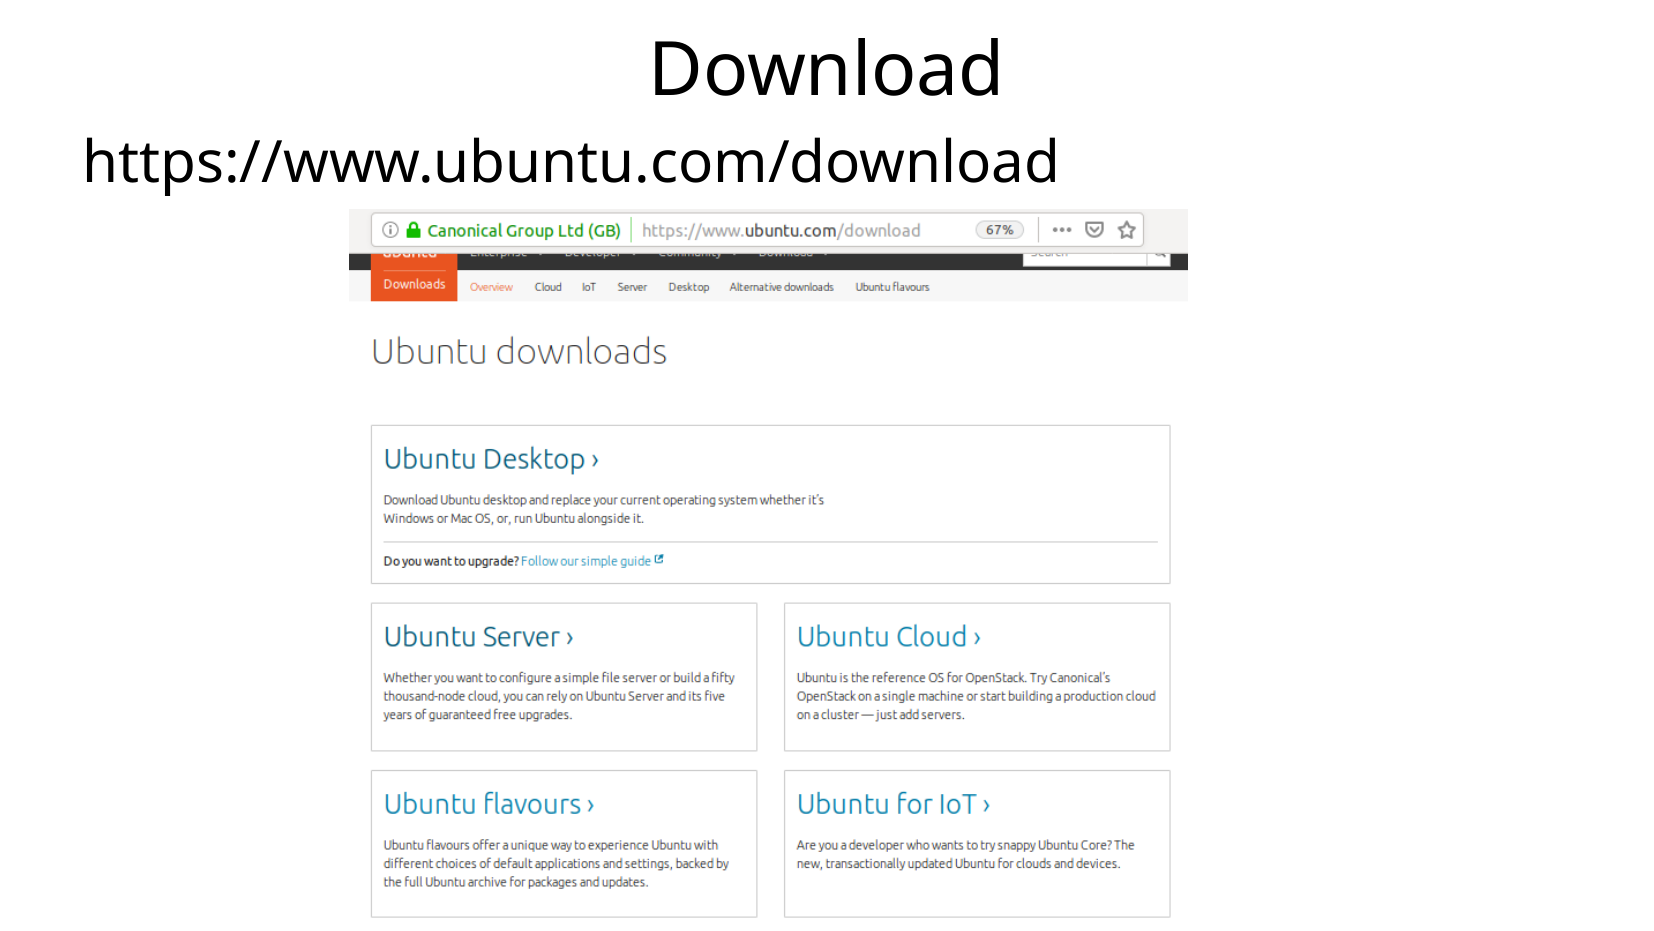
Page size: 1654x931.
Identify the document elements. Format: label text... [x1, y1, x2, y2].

title Download [82, 28, 1571, 104]
subtitle https://www.ubuntu.com/download [82, 112, 1571, 207]
picture [349, 209, 1188, 927]
